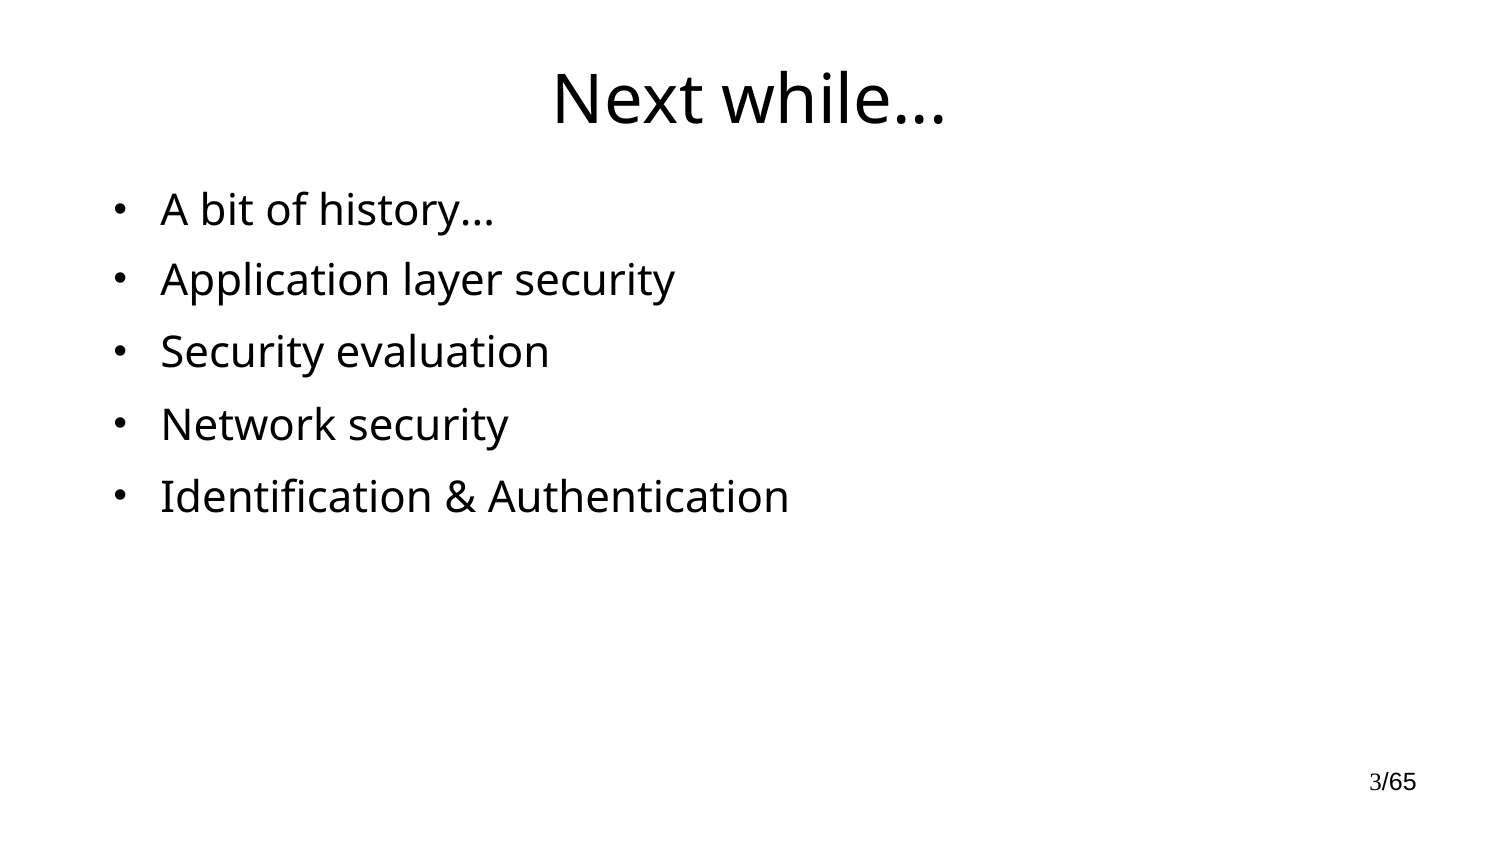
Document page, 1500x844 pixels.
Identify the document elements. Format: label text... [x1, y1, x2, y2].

list A bit of history... Application layer security Security evaluation Network security Identification & Authentication [112, 181, 1388, 798]
title Next while... [112, 26, 1388, 167]
